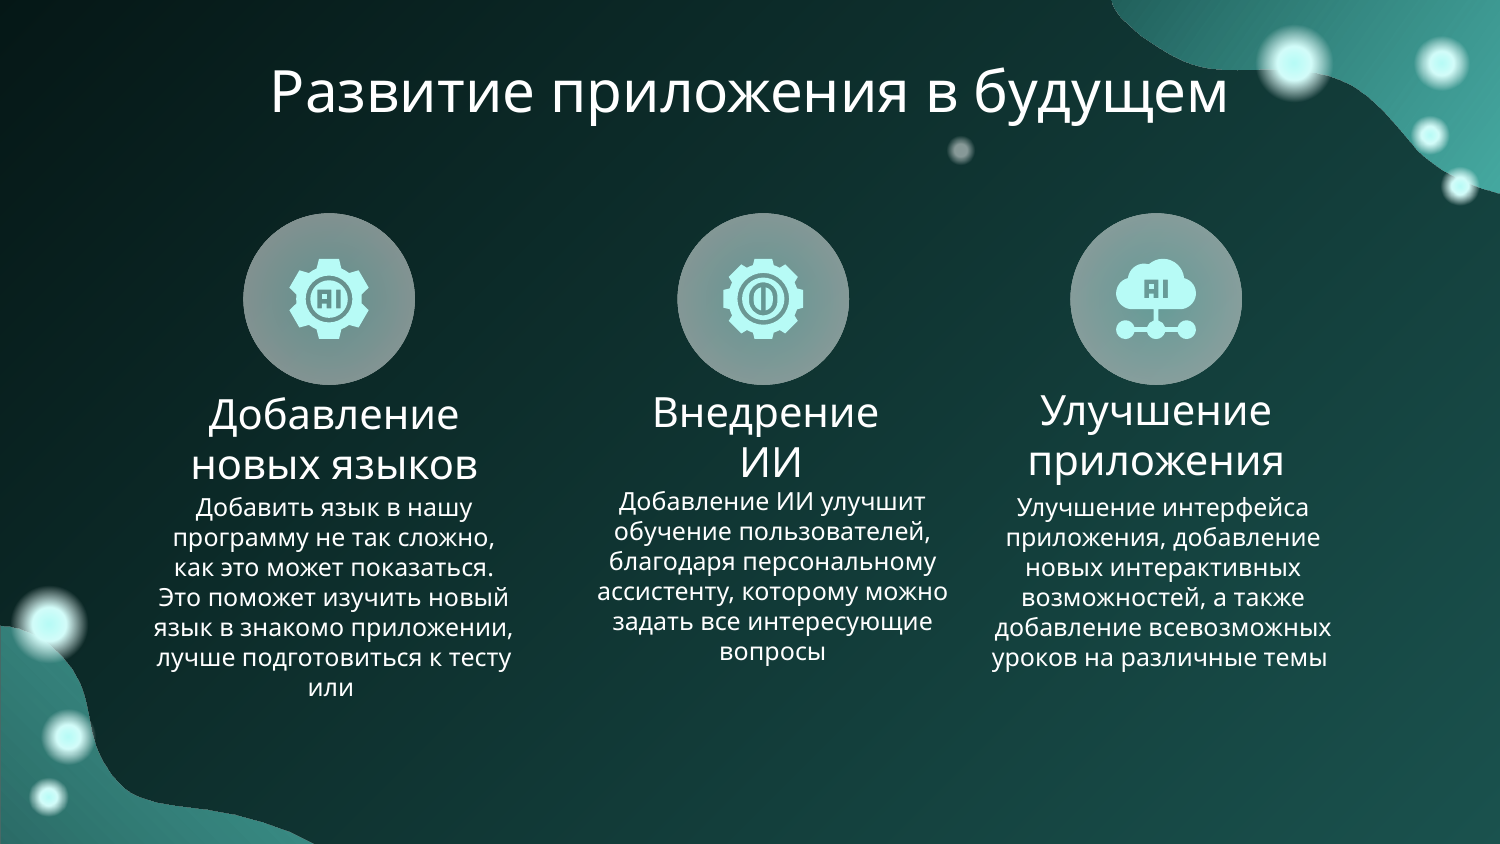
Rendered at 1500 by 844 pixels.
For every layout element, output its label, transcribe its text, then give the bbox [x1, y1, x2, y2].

title Развитие приложения в будущем [118, 39, 1382, 134]
subtitle Добавить язык в нашу программу не так сложно, как это может показаться. Это поможет изучить новый язык в знакомо приложении, лучше подготовиться к тесту или [137, 503, 531, 715]
text_box [243, 213, 415, 385]
subtitle Добавление новых языков [137, 399, 531, 503]
text_box [677, 213, 850, 385]
subtitle Улучшение интерфейса приложения, добавление новых интерактивных возможностей, а также добавление всевозможных уроков на различные темы [966, 476, 1360, 715]
subtitle Добавление ИИ улучшит обучение пользователей, благодаря персональному ассистенту, которому можно задать все интересующие вопросы [576, 500, 966, 710]
text_box [943, 132, 978, 168]
text_box [1070, 213, 1242, 385]
subtitle Улучшение приложения [959, 432, 1353, 500]
subtitle Внедрение ИИ [569, 398, 963, 501]
